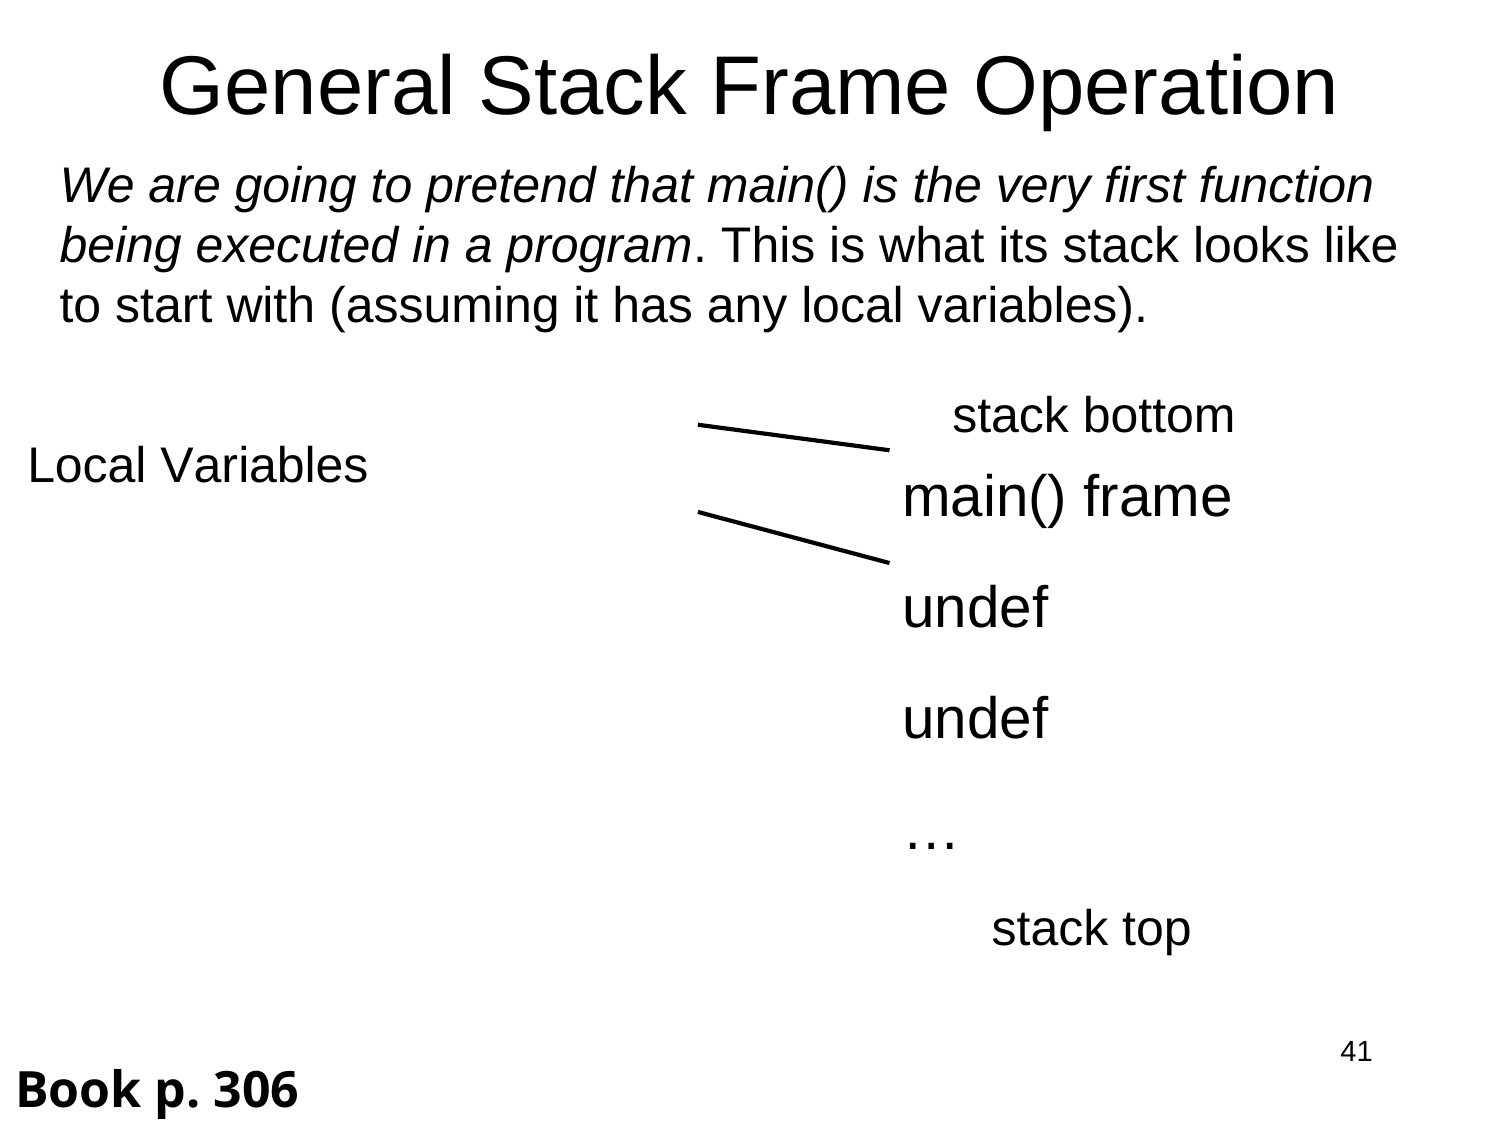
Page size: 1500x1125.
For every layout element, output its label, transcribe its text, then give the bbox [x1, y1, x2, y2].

table_cell undef [887, 561, 1313, 672]
table_cell … [887, 783, 1313, 894]
table_header Local Variables [13, 425, 700, 517]
text_box We are going to pretend that main() is the very first function being executed in a program. This is what its stack looks like to start with (assuming it has any local variables). [44, 144, 1428, 341]
table_header main() frame [887, 450, 1313, 561]
text_box stack bottom [937, 374, 1251, 451]
text_box <number> [1074, 1025, 1388, 1101]
text_box Book p. 306 [0, 1049, 315, 1125]
title General Stack Frame Operation [112, 0, 1388, 144]
table_cell undef [887, 672, 1313, 783]
text_box stack top [976, 887, 1207, 963]
